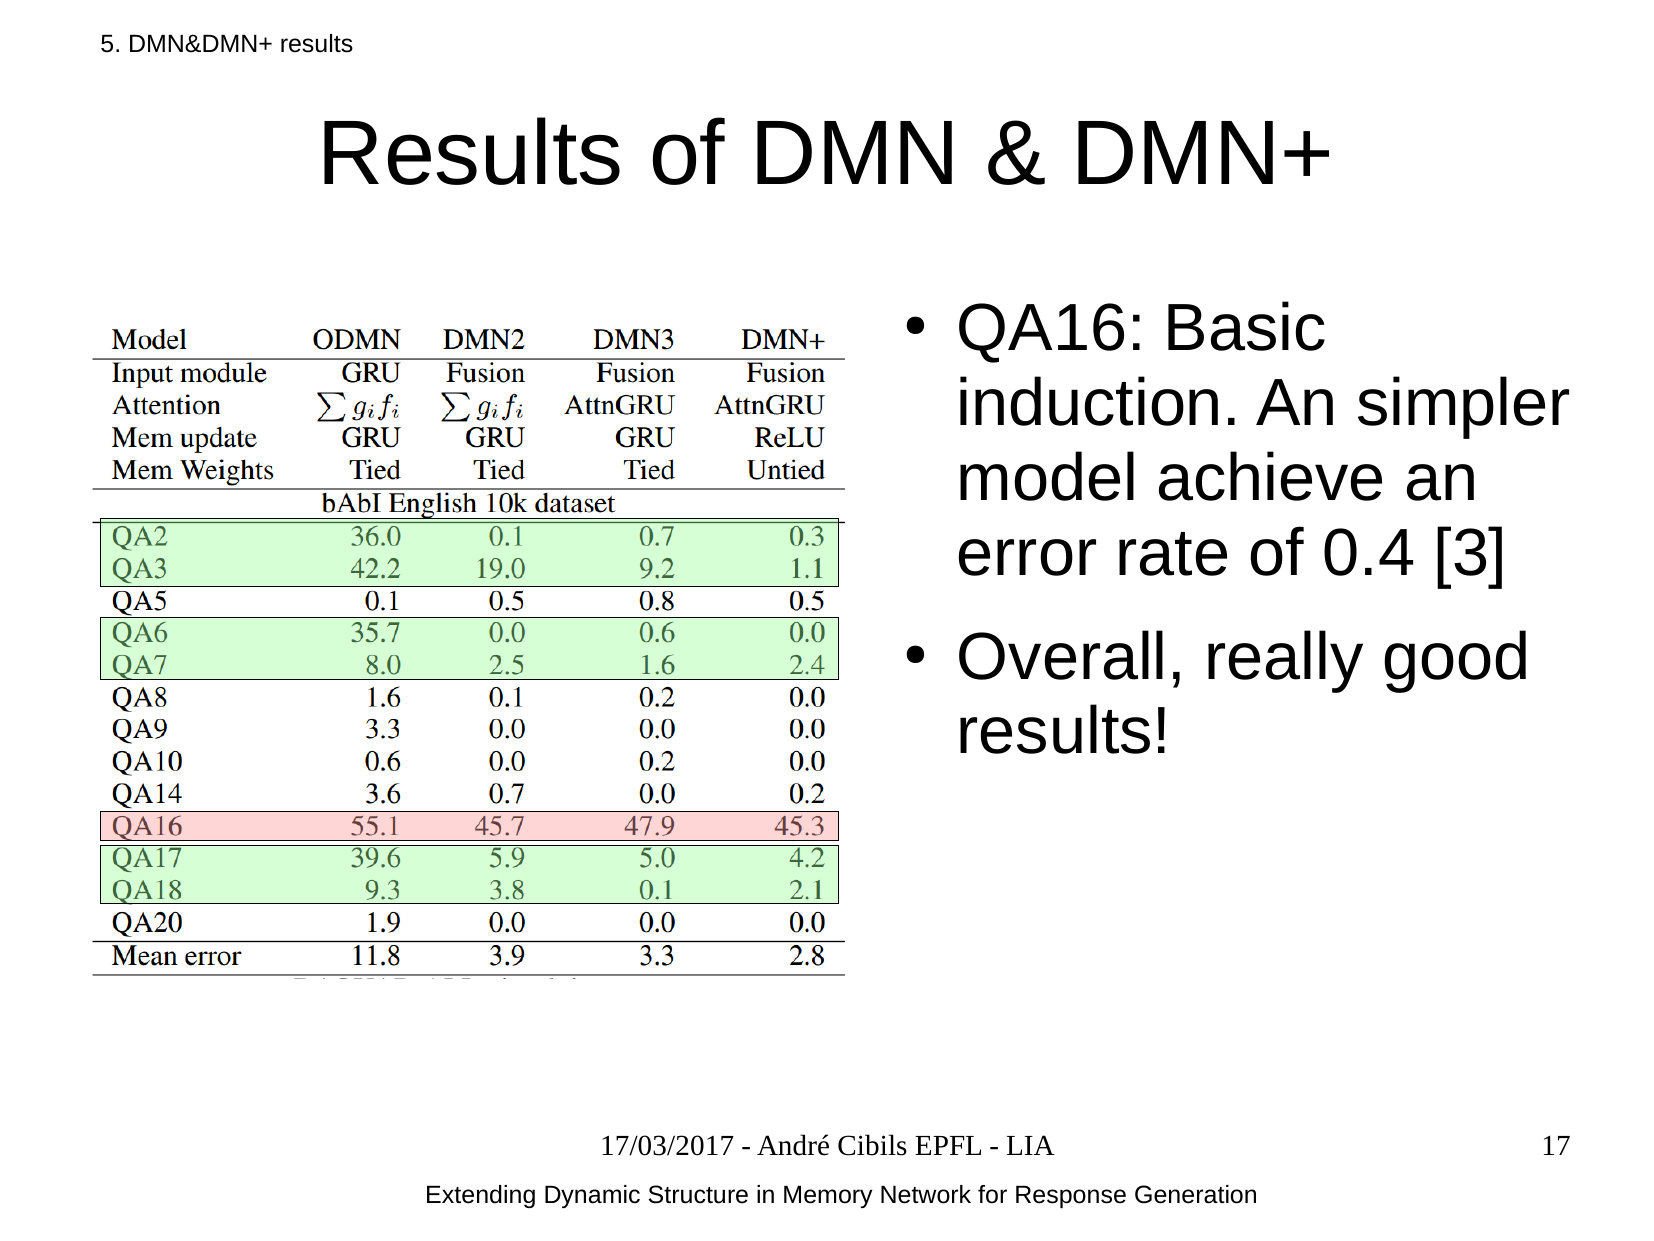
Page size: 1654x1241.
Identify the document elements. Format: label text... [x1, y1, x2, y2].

list 5. DMN&DMN+ results [29, 29, 945, 58]
list QA16: Basic induction. An simpler model achieve an error rate of 0.4 [3] Overall, really good results! [885, 290, 1572, 1109]
text_box [100, 617, 839, 680]
list Extending Dynamic Structure in Memory Network for Response Generation [354, 1181, 1270, 1210]
title Results of DMN & DMN+ [82, 49, 1571, 257]
text_box [100, 518, 839, 587]
text_box [100, 811, 839, 841]
text_box [100, 845, 839, 904]
picture [88, 324, 850, 979]
